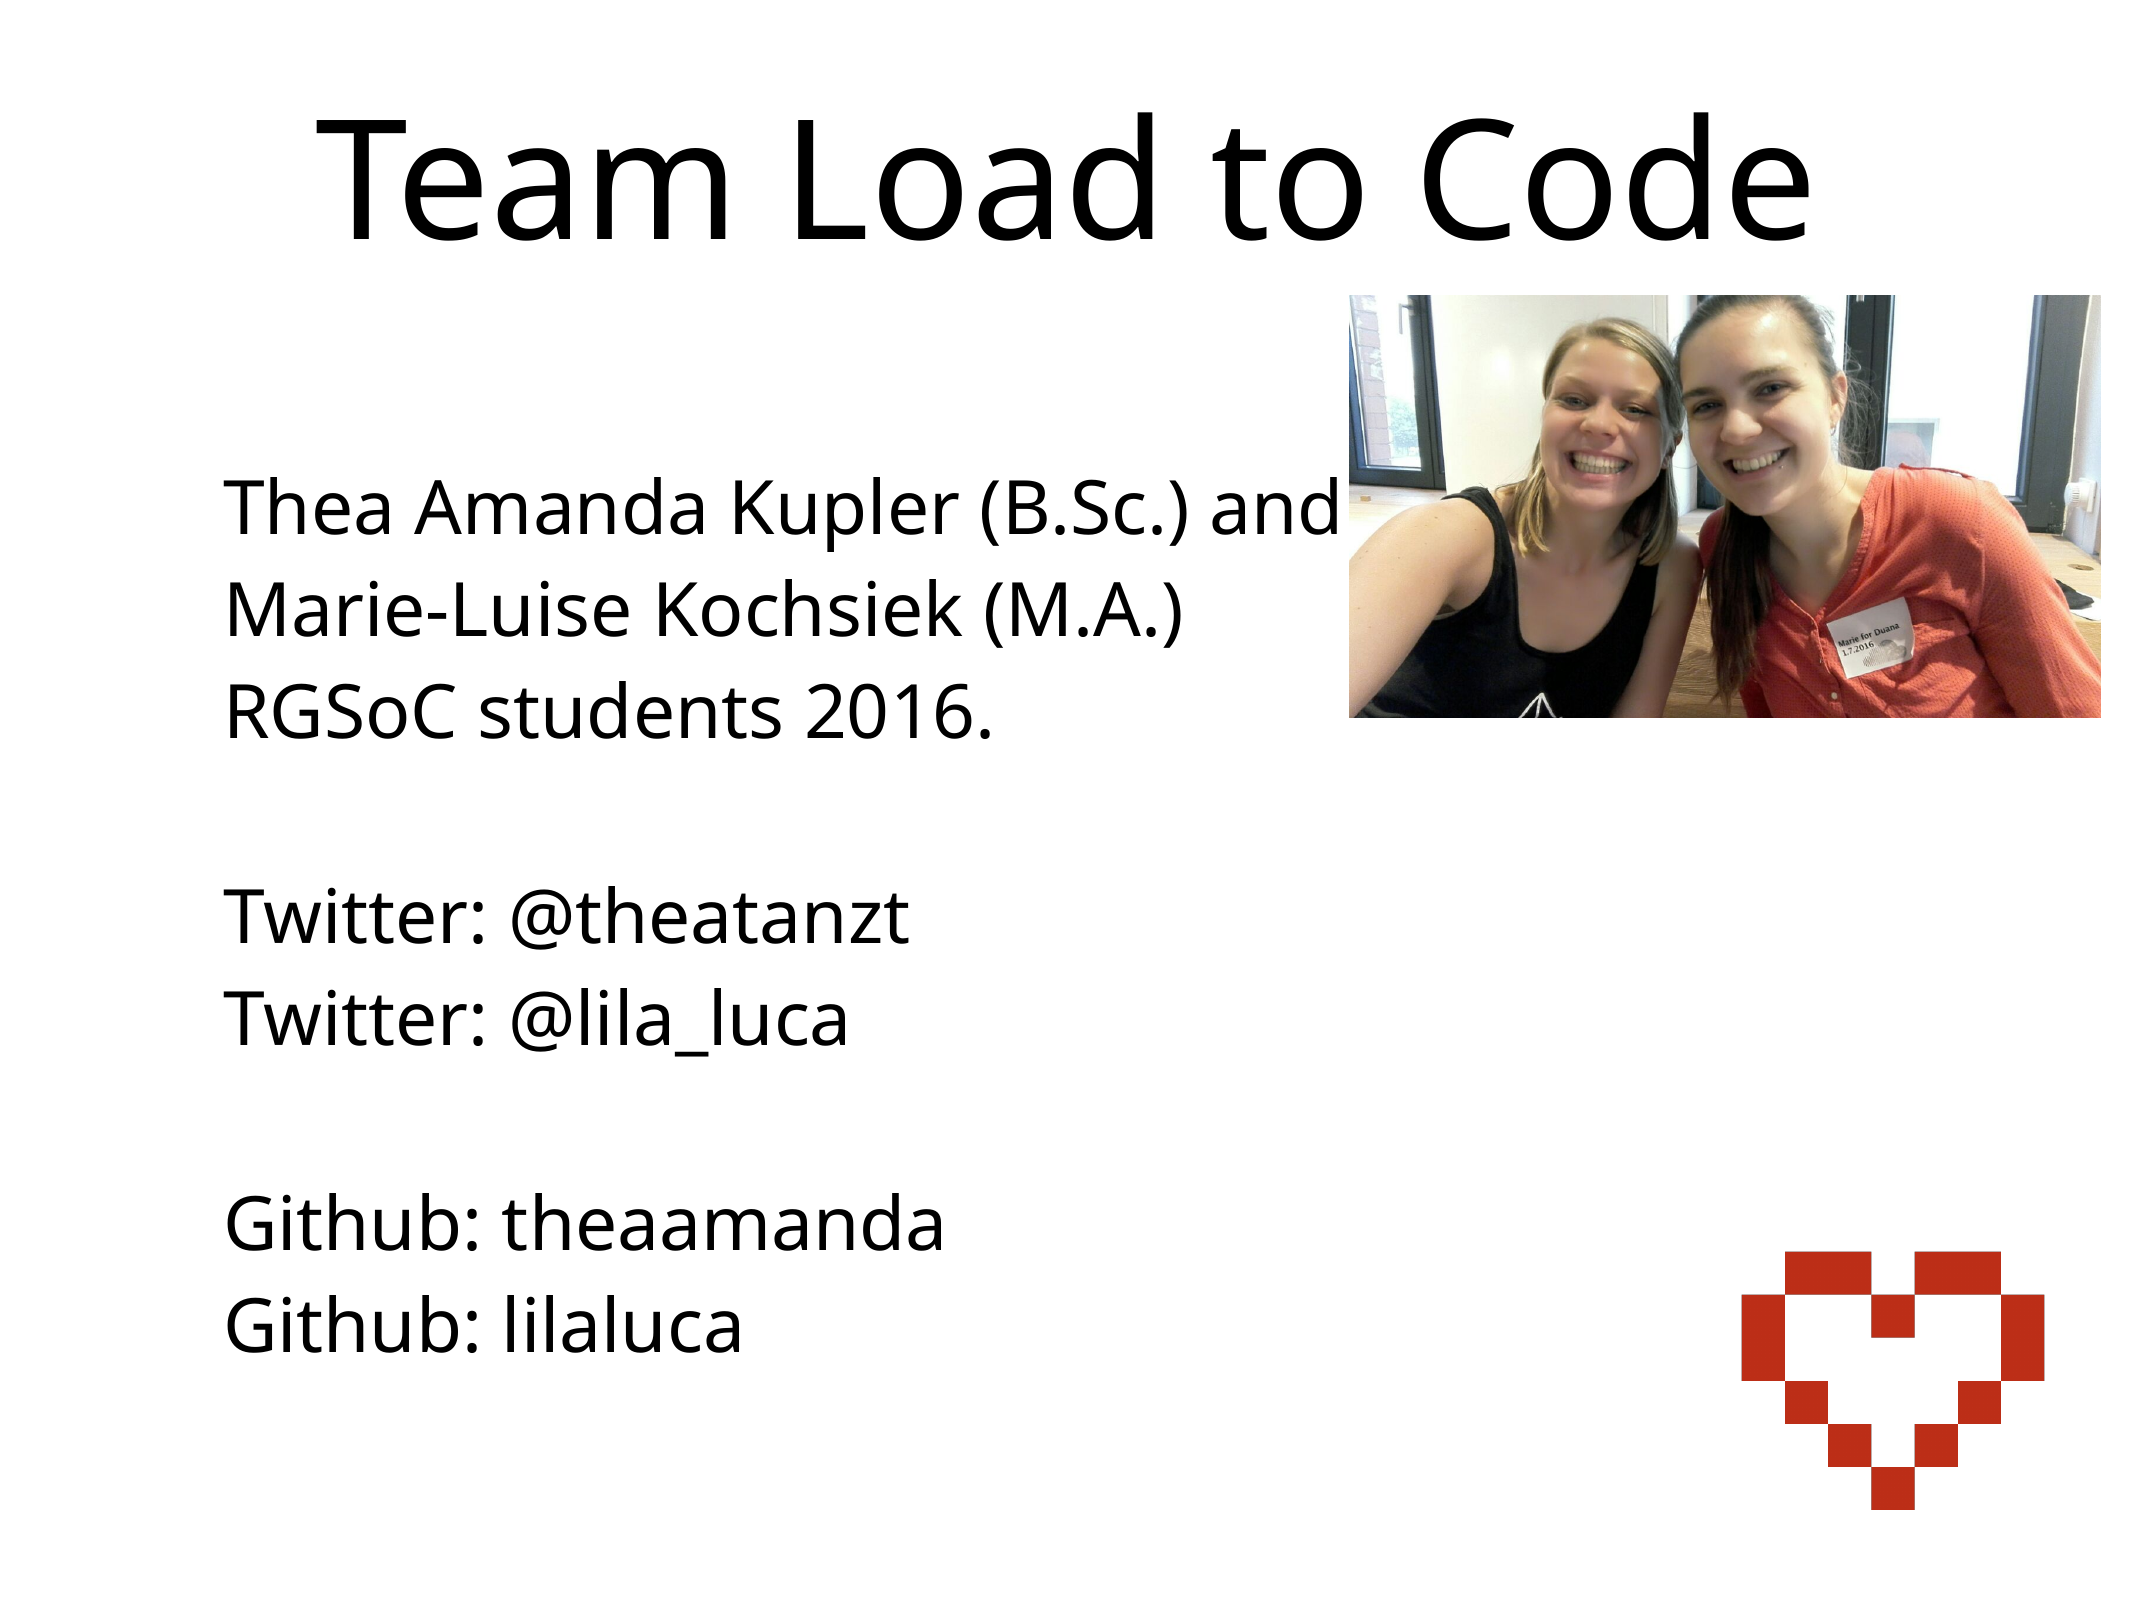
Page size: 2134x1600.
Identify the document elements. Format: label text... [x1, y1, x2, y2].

text_box Team Load to Code [208, 54, 1926, 397]
picture [1721, 1209, 2065, 1552]
picture [1349, 295, 2101, 718]
text_box Thea Amanda Kupler (B.Sc.) and Marie-Luise Kochsiek (M.A.) RGSoC students 2016. Twitter: @theatanzt Twitter: @lila_luca Github: theaamanda Github: lilaluca [208, 446, 1926, 1600]
